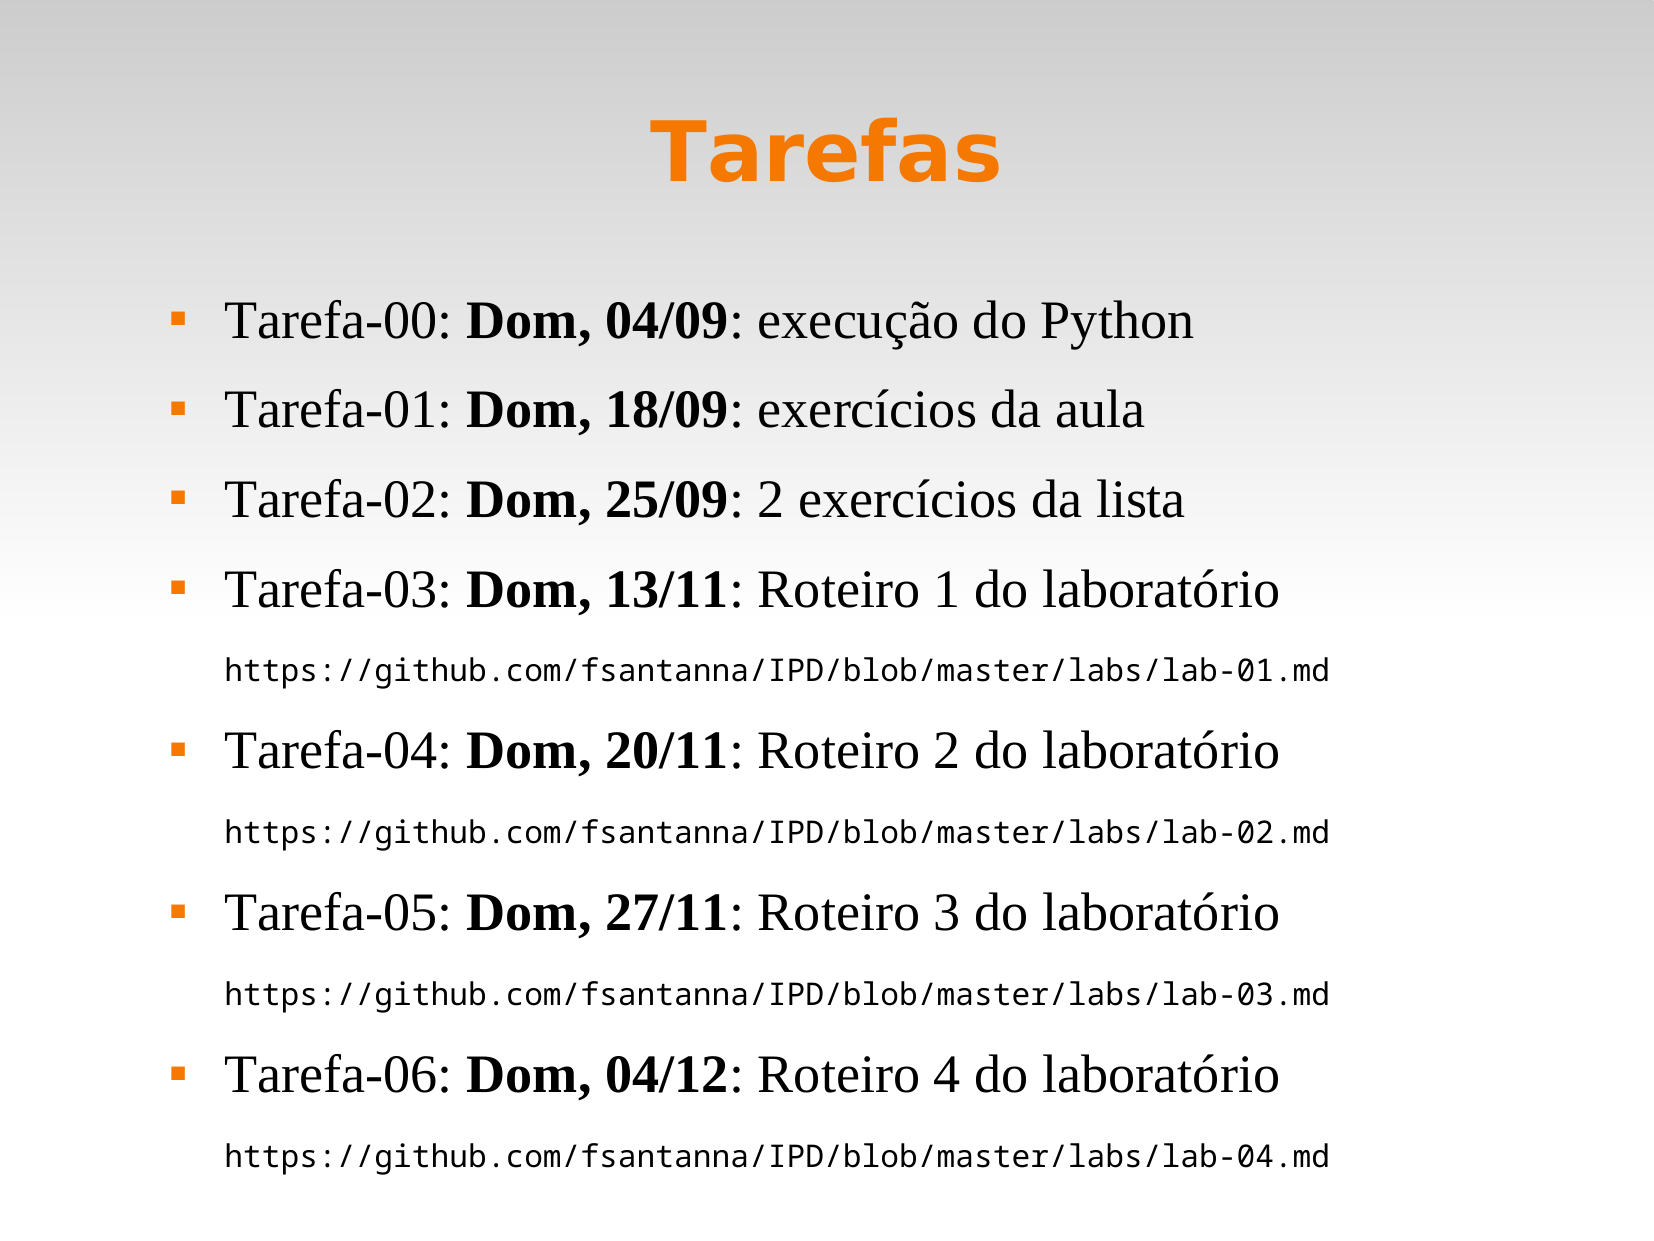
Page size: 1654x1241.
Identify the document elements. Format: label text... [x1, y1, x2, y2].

list Tarefa-00: Dom, 04/09: execução do Python Tarefa-01: Dom, 18/09: exercícios da aula Tarefa-02: Dom, 25/09: 2 exercícios da lista Tarefa-03: Dom, 13/11: Roteiro 1 do laboratório https://github.com/fsantanna/IPD/blob/master/labs/lab-01.md Tarefa-04: Dom, 20/11: Roteiro 2 do laboratório https://github.com/fsantanna/IPD/blob/master/labs/lab-02.md Tarefa-05: Dom, 27/11: Roteiro 3 do laboratório https://github.com/fsantanna/IPD/blob/master/labs/lab-03.md Tarefa-06: Dom, 04/12: Roteiro 4 do laboratório https://github.com/fsantanna/IPD/blob/master/labs/lab-04.md [82, 290, 1571, 1223]
title Tarefas [82, 49, 1571, 257]
